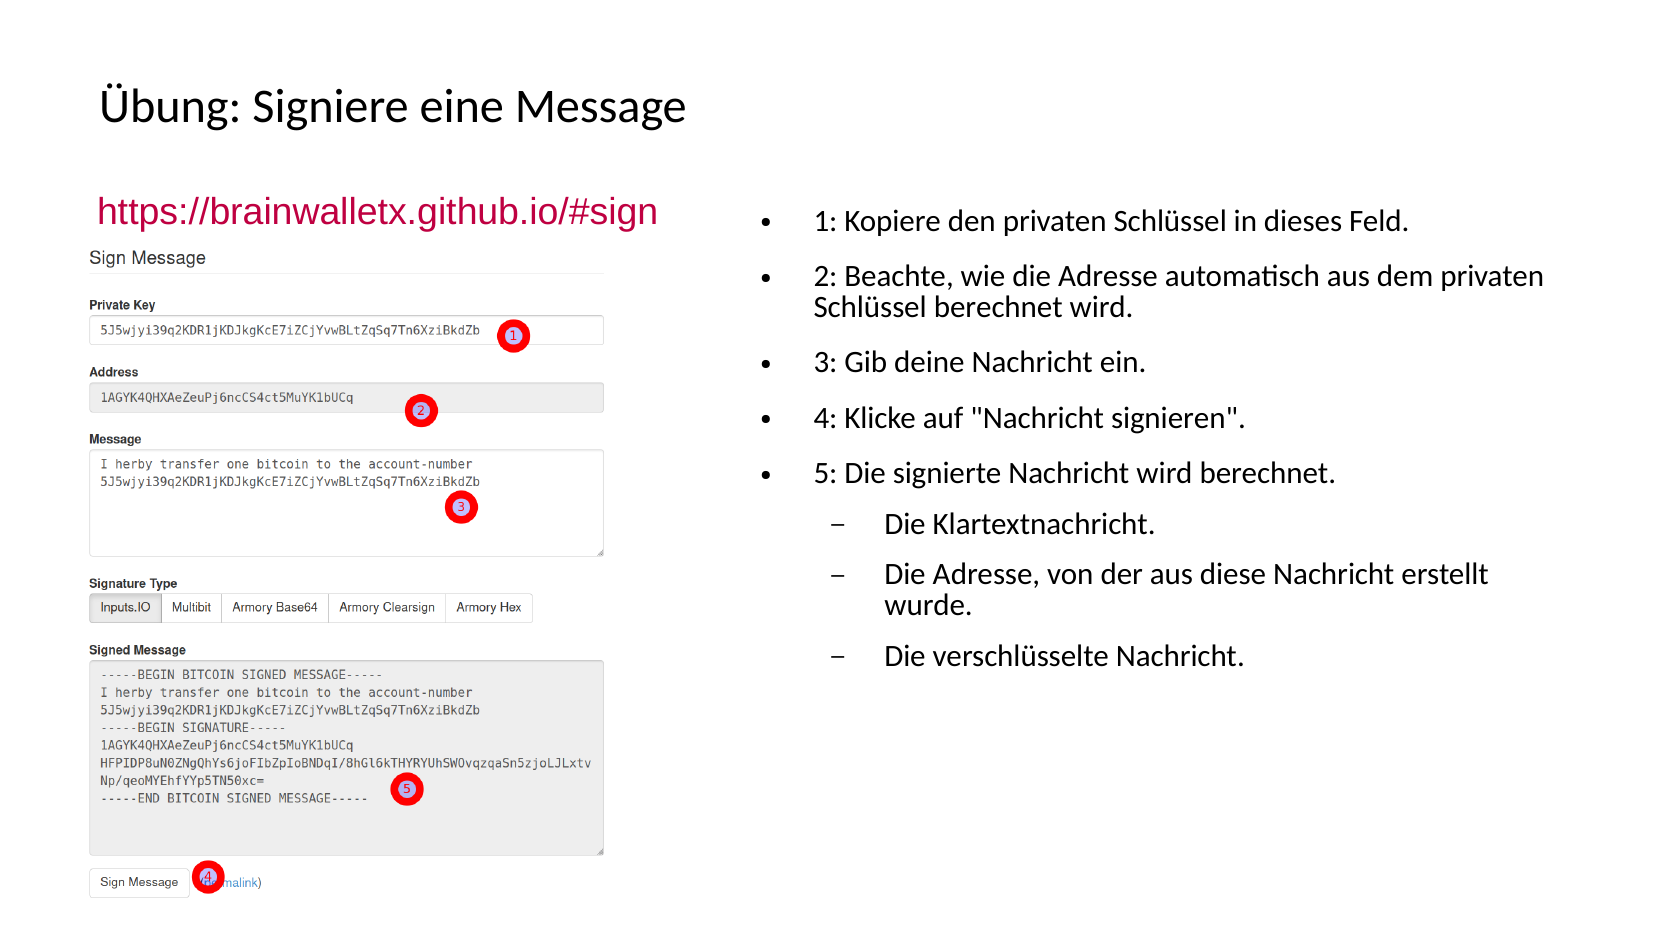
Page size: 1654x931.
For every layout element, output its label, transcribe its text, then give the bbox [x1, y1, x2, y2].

list 1: Kopiere den privaten Schlüssel in dieses Feld. 2: Beachte, wie die Adresse automatisch aus dem privaten Schlüssel berechnet wird. 3: Gib deine Nachricht ein. 4: Klicke auf "Nachricht signieren". 5: Die signierte Nachricht wird berechnet. Die Klartextnachricht. Die Adresse, von der aus diese Nachricht erstellt wurde. Die verschlüsselte Nachricht. [742, 207, 1546, 871]
title Übung: Signiere eine Message [99, 27, 1555, 193]
picture [82, 239, 611, 906]
text_box https://brainwalletx.github.io/#sign [82, 183, 766, 241]
